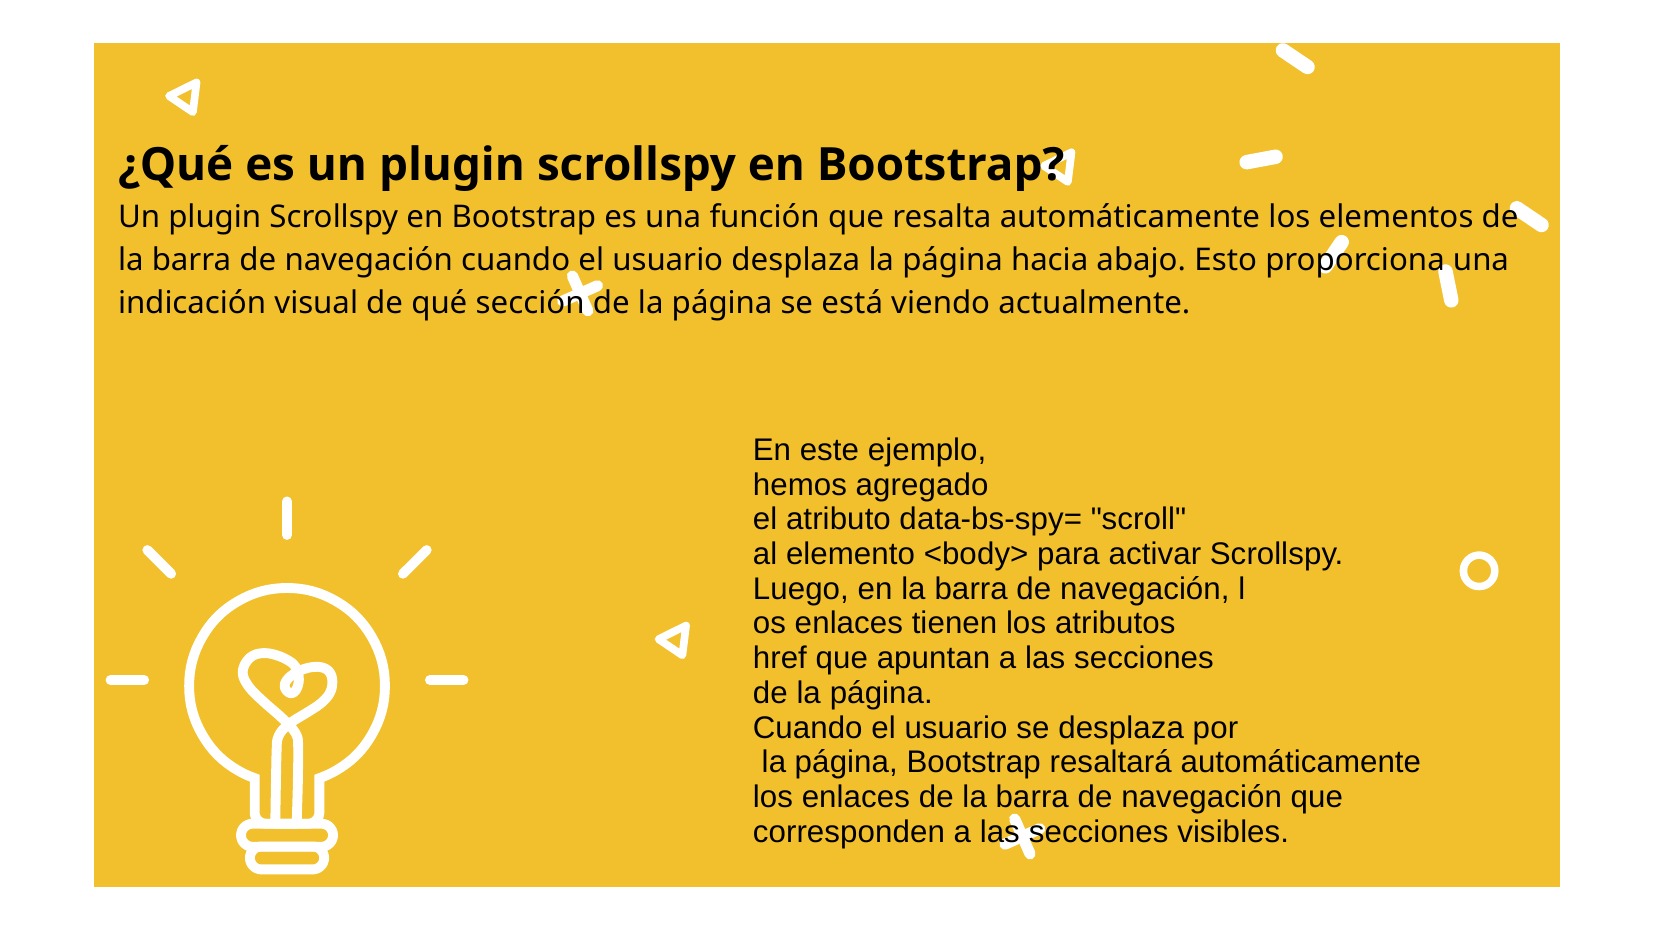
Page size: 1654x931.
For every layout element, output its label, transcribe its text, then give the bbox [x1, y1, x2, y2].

title ¿Qué es un plugin scrollspy en Bootstrap? Un plugin Scrollspy en Bootstrap es una función que resalta automáticamente los elementos de la barra de navegación cuando el usuario desplaza la página hacia abajo. Esto proporciona una indicación visual de qué sección de la página se está viendo actualmente. [118, 131, 1536, 580]
text_box En este ejemplo, hemos agregado el atributo data-bs-spy= "scroll" al elemento <body> para activar Scrollspy. Luego, en la barra de navegación, l os enlaces tienen los atributos href que apuntan a las secciones de la página. Cuando el usuario se desplaza por la página, Bootstrap resaltará automáticamente los enlaces de la barra de navegación que corresponden a las secciones visibles. [738, 424, 1595, 857]
